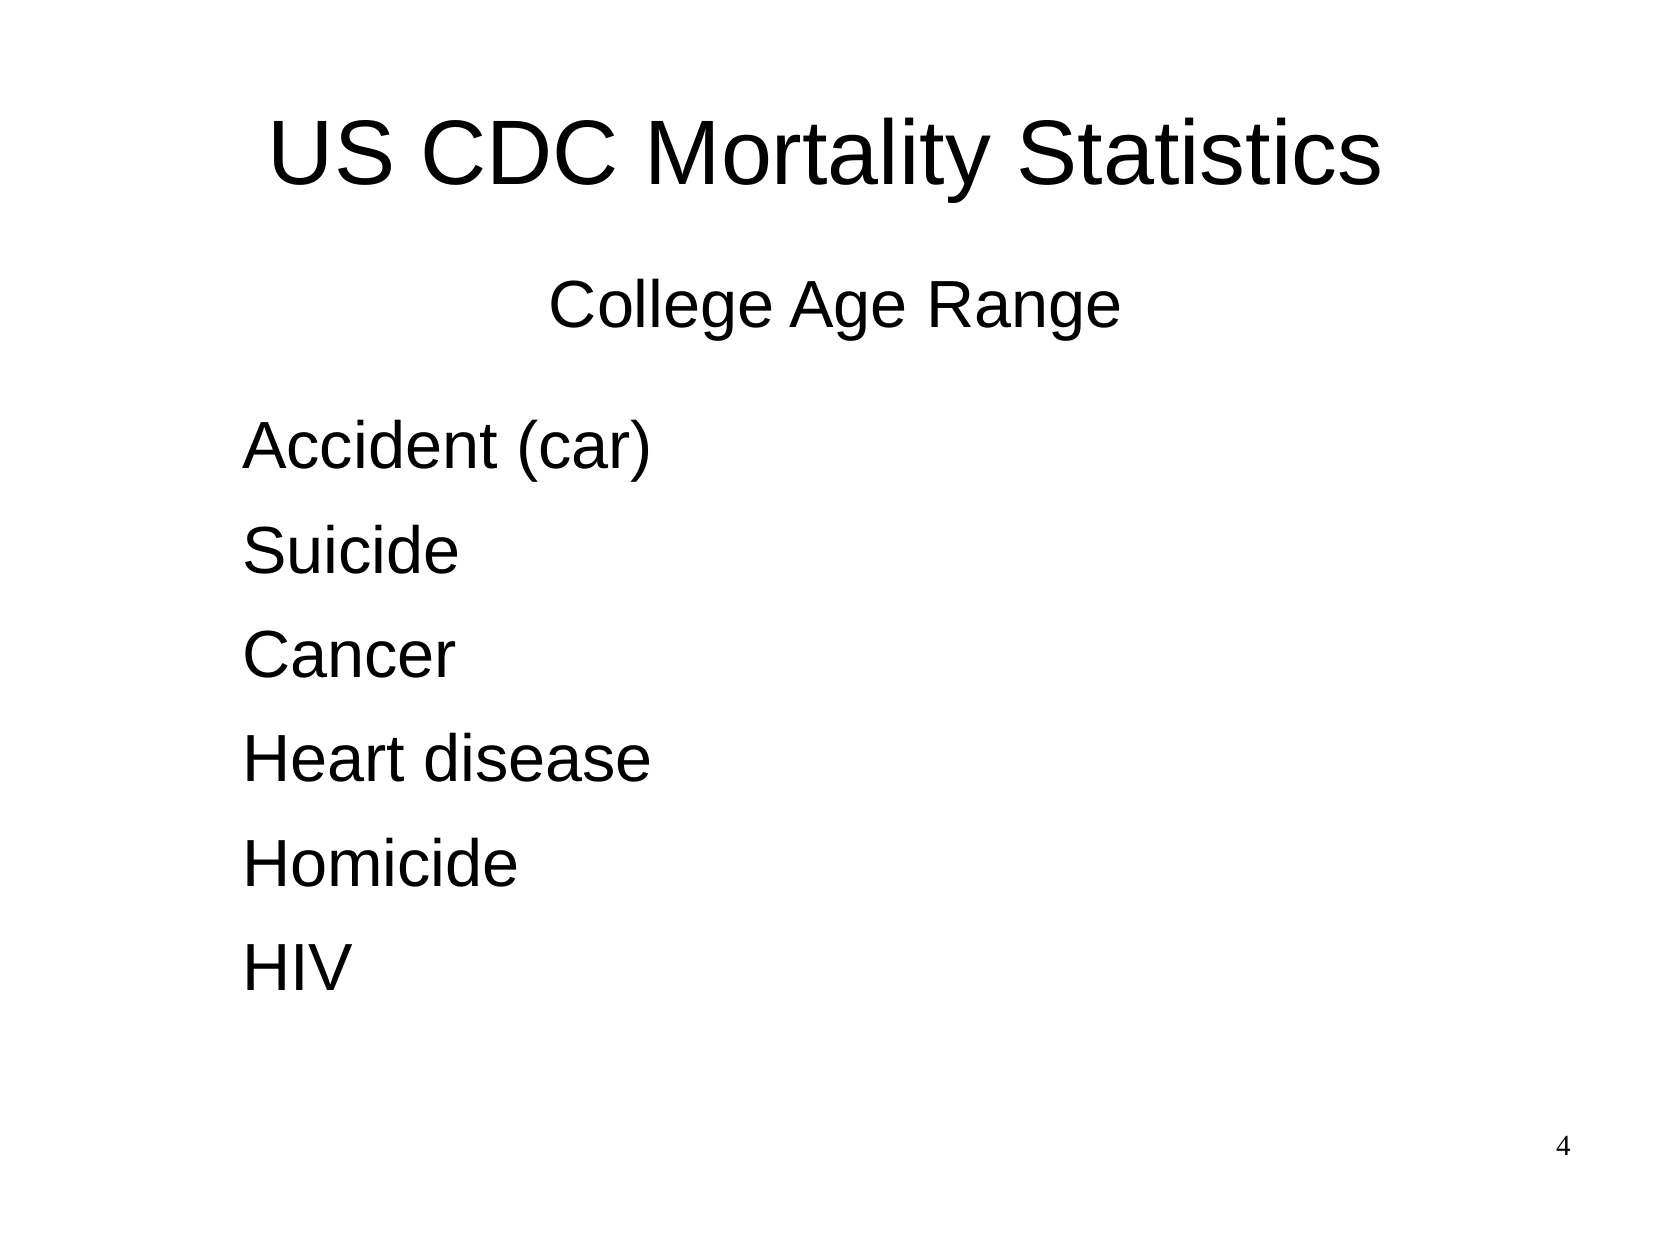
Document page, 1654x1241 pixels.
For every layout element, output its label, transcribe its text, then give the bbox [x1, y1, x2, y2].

list Accident (car) Suicide Cancer Heart disease Homicide HIV [224, 408, 1425, 1127]
list College Age Range [82, 266, 1571, 352]
title US CDC Mortality Statistics [82, 56, 1571, 250]
